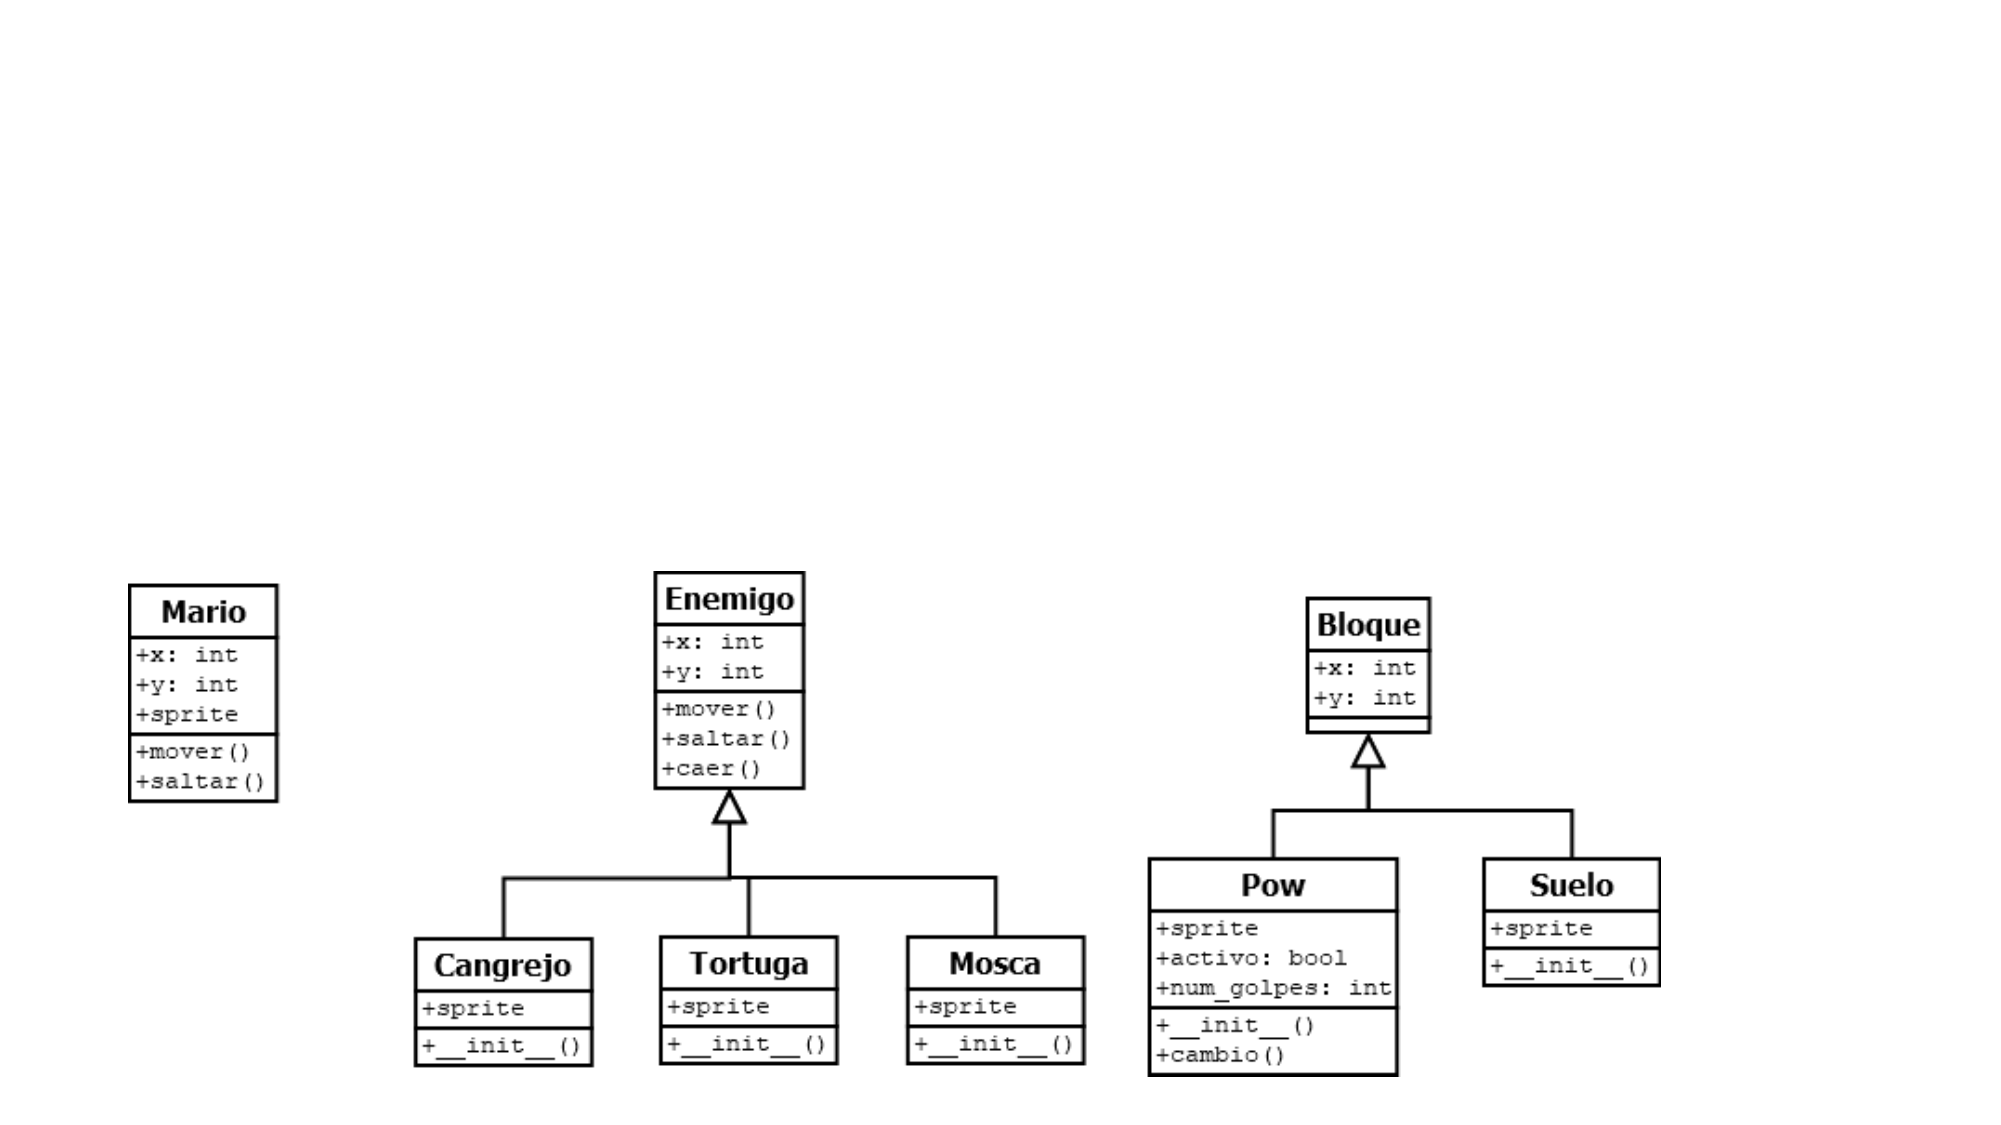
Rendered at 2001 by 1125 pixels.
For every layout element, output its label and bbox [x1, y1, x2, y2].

picture [128, 571, 1661, 1077]
